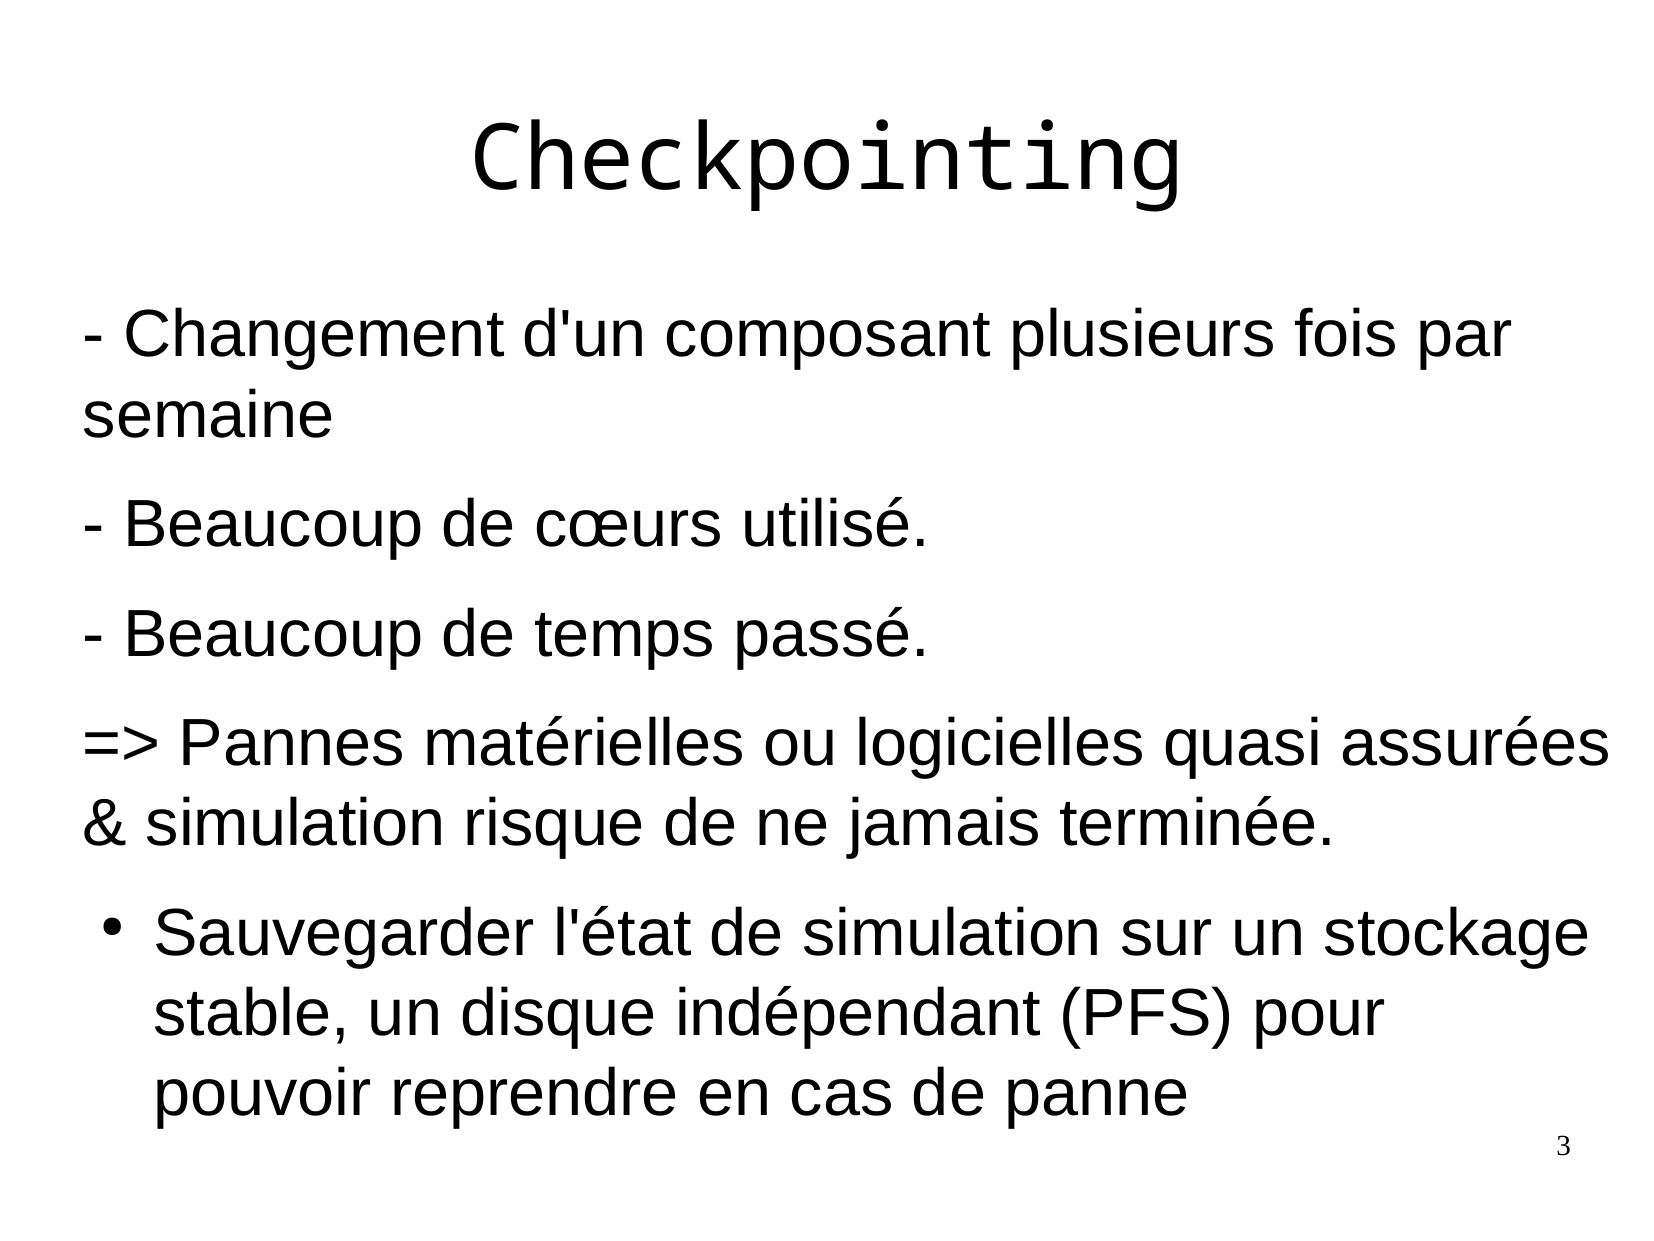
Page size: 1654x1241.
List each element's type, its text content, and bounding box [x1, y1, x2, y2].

title Checkpointing [82, 49, 1571, 257]
list - Changement d'un composant plusieurs fois par semaine - Beaucoup de cœurs utilisé. - Beaucoup de temps passé. => Pannes matérielles ou logicielles quasi assurées & simulation risque de ne jamais terminée. Sauvegarder l'état de simulation sur un stockage stable, un disque indépendant (PFS) pour pouvoir reprendre en cas de panne [82, 290, 1619, 1134]
